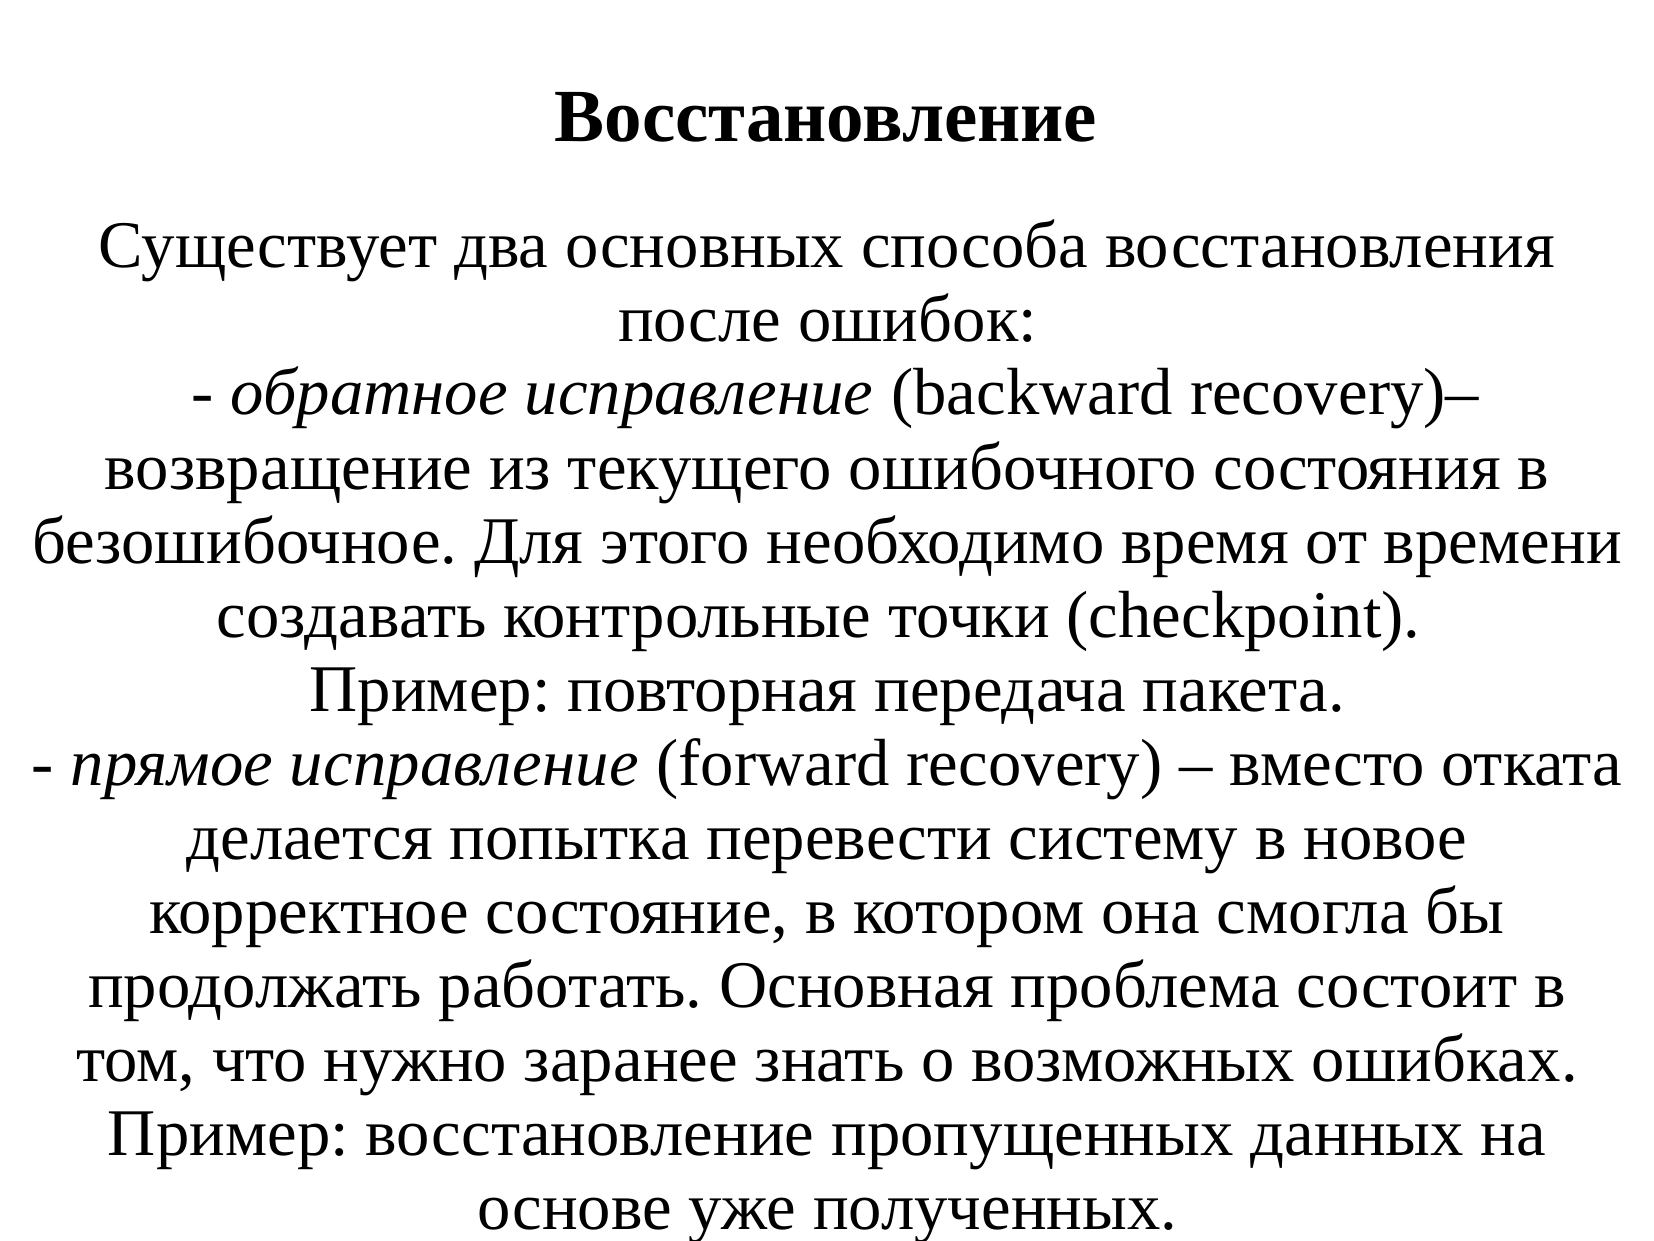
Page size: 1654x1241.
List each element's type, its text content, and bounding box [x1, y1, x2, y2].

subtitle Существует два основных способа восстановления после ошибок: - обратное исправление (backward recovery)– возвращение из текущего ошибочного состояния в безошибочное. Для этого необходимо время от времени создавать контрольные точки (checkpoint). Пример: повторная передача пакета. - прямое исправление (forward recovery) – вместо отката делается попытка перевести систему в новое корректное состояние, в котором она смогла бы продолжать работать. Основная проблема состоит в том, что нужно заранее знать о возможных ошибках. Пример: восстановление пропущенных данных на основе уже полученных. [30, 207, 1626, 1241]
title Восстановление [29, 25, 1623, 207]
